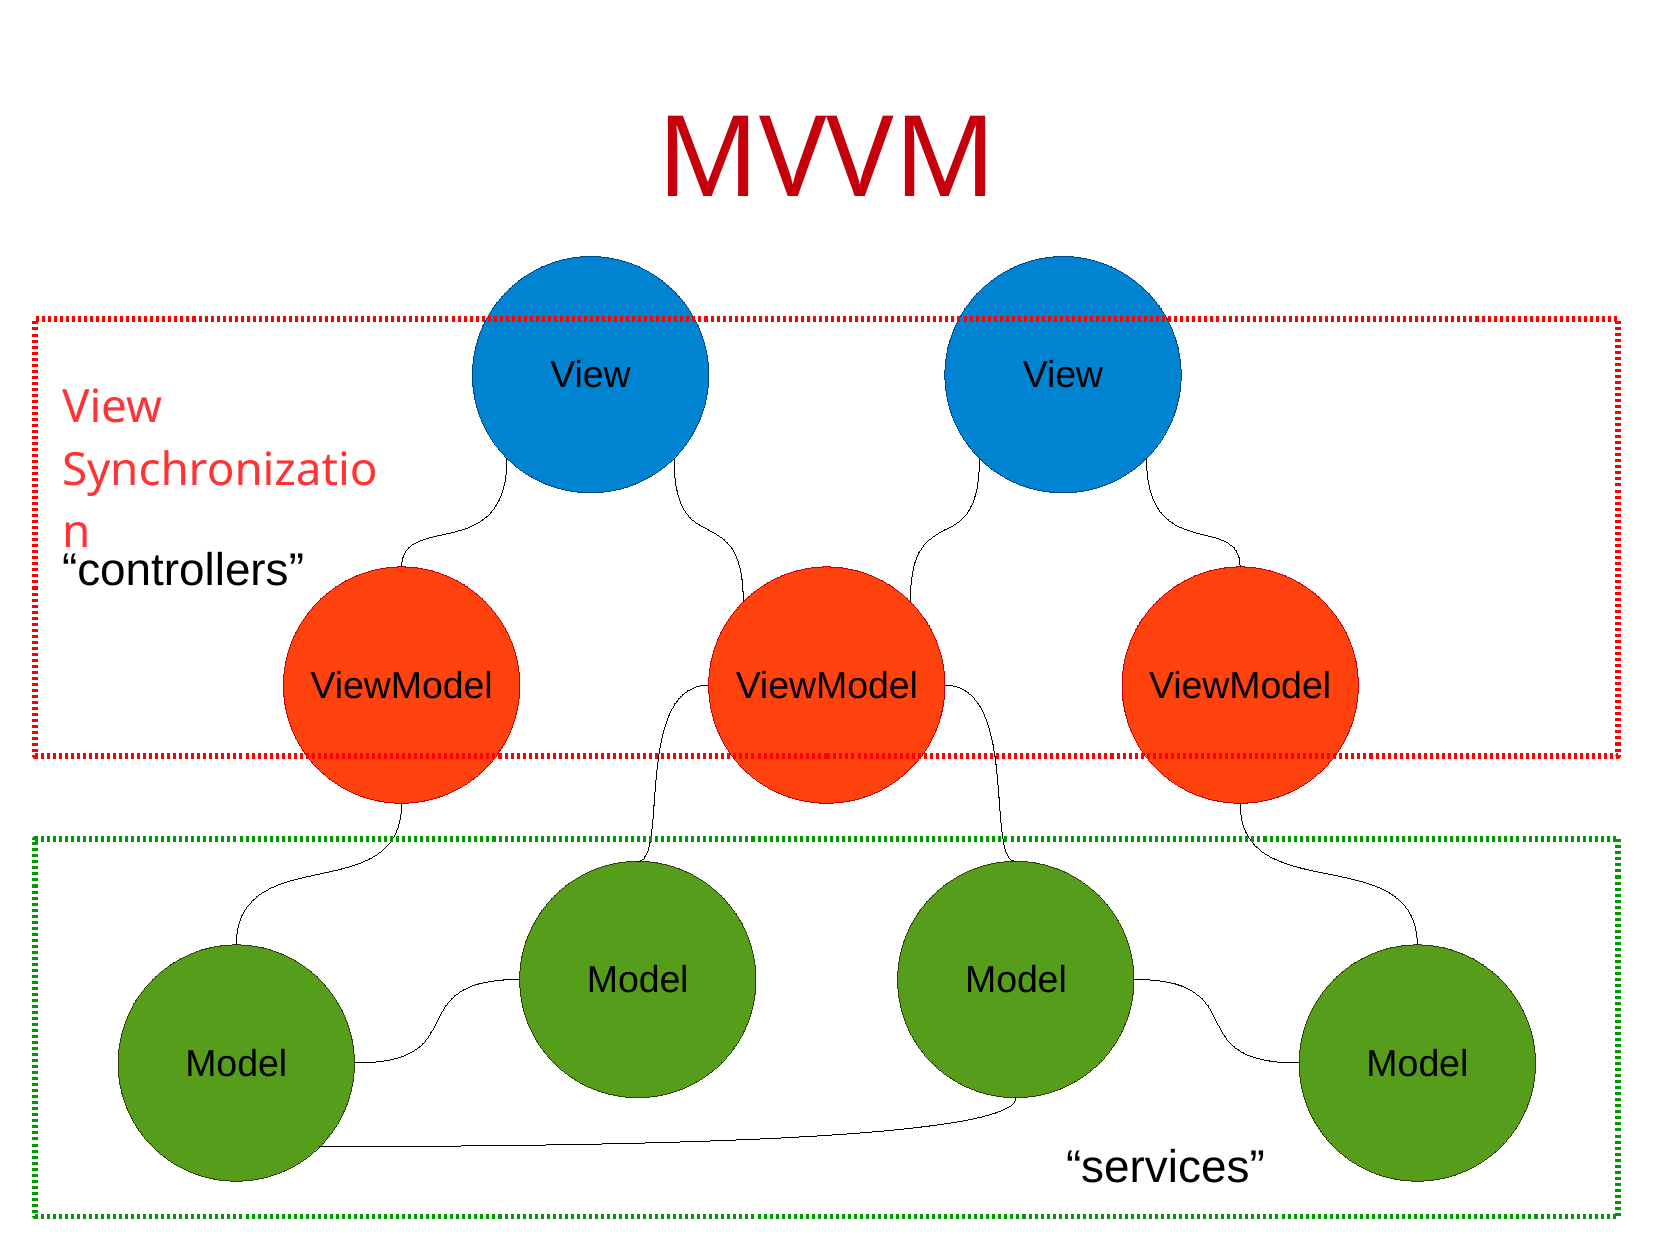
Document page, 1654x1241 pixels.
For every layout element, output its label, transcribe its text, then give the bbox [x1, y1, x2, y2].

text_box ViewModel [1122, 566, 1359, 804]
text_box Model [118, 944, 355, 1182]
text_box View Synchronization [47, 366, 402, 508]
text_box “services” [1051, 1133, 1312, 1200]
text_box Model [519, 861, 756, 1098]
text_box “controllers” [47, 536, 390, 603]
text_box View [944, 257, 1182, 493]
text_box Model [897, 861, 1134, 1098]
text_box ViewModel [708, 566, 945, 804]
title MVVM [82, 49, 1571, 257]
text_box ViewModel [283, 566, 520, 804]
text_box Model [1299, 944, 1536, 1182]
text_box View [472, 257, 709, 493]
